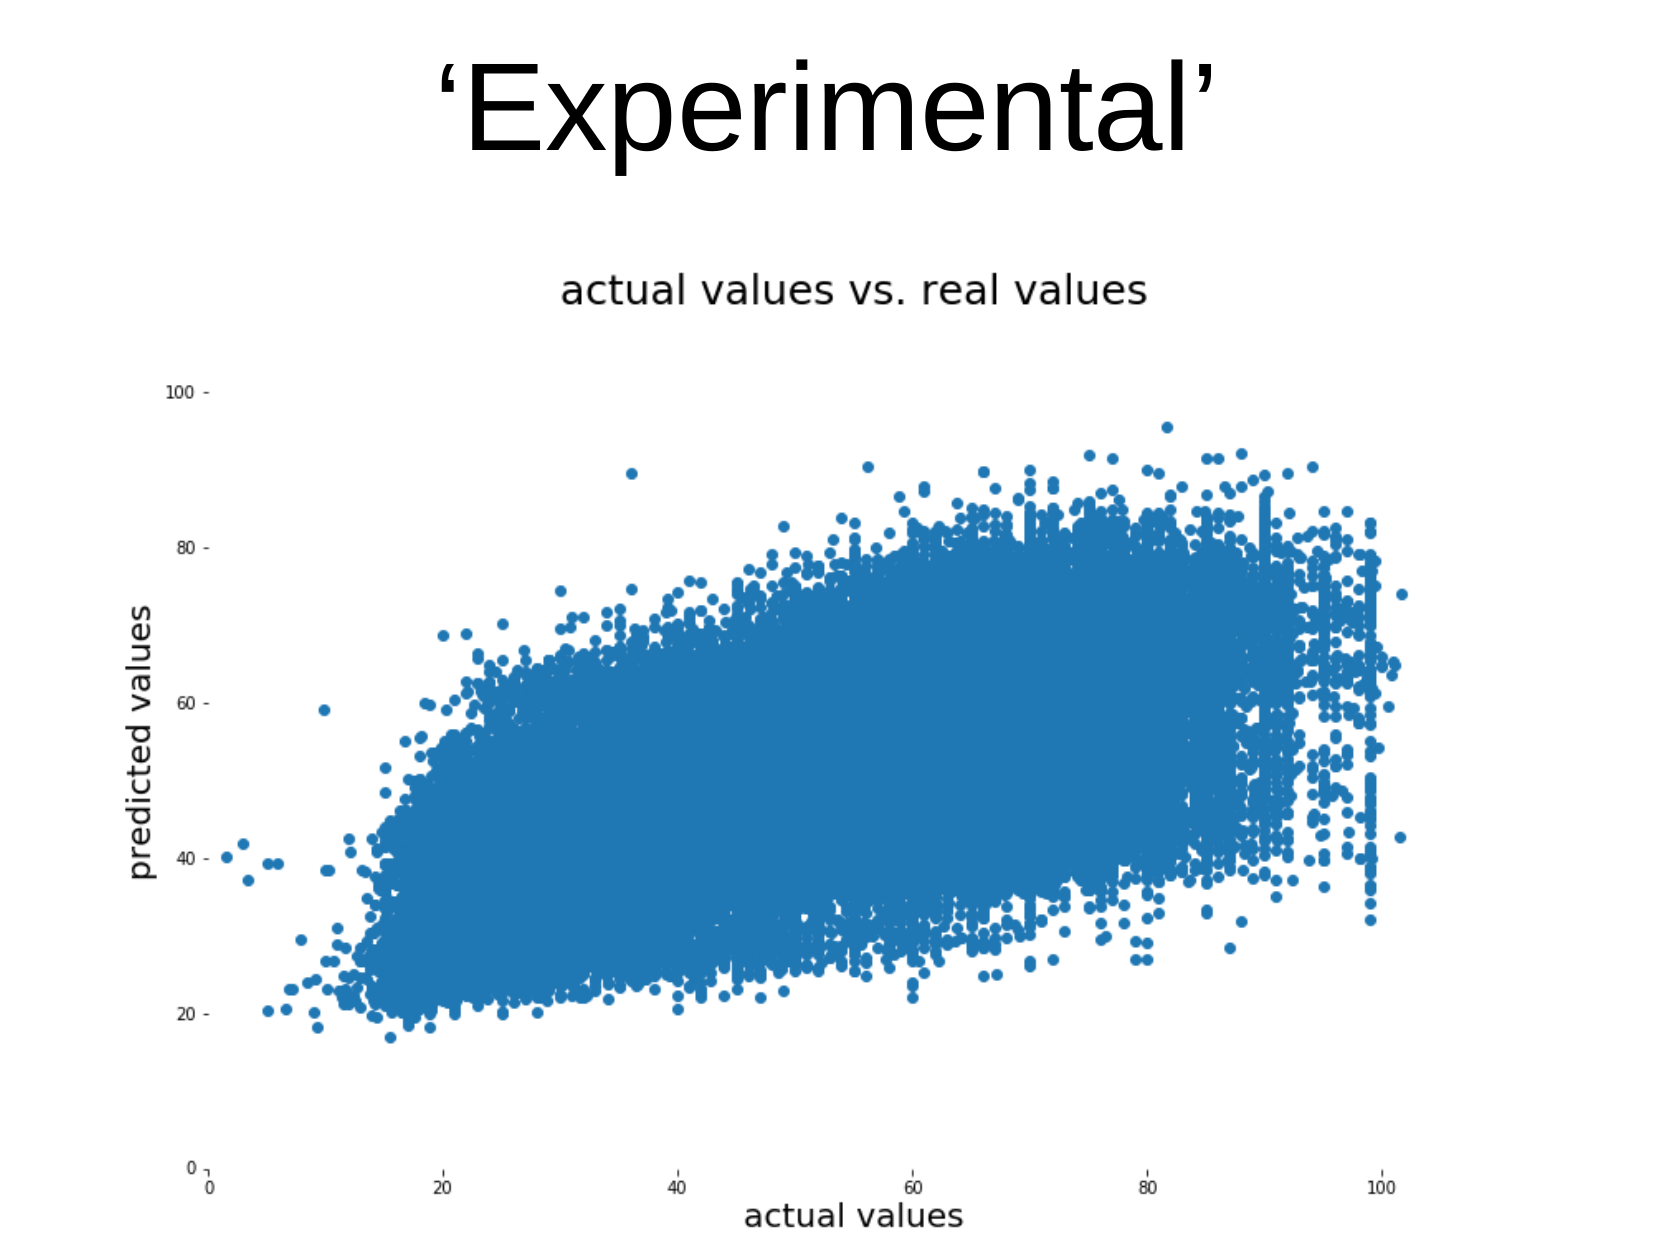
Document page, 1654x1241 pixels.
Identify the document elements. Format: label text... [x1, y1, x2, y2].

picture [0, 179, 1654, 1241]
title ‘Experimental’ [82, 3, 1571, 179]
